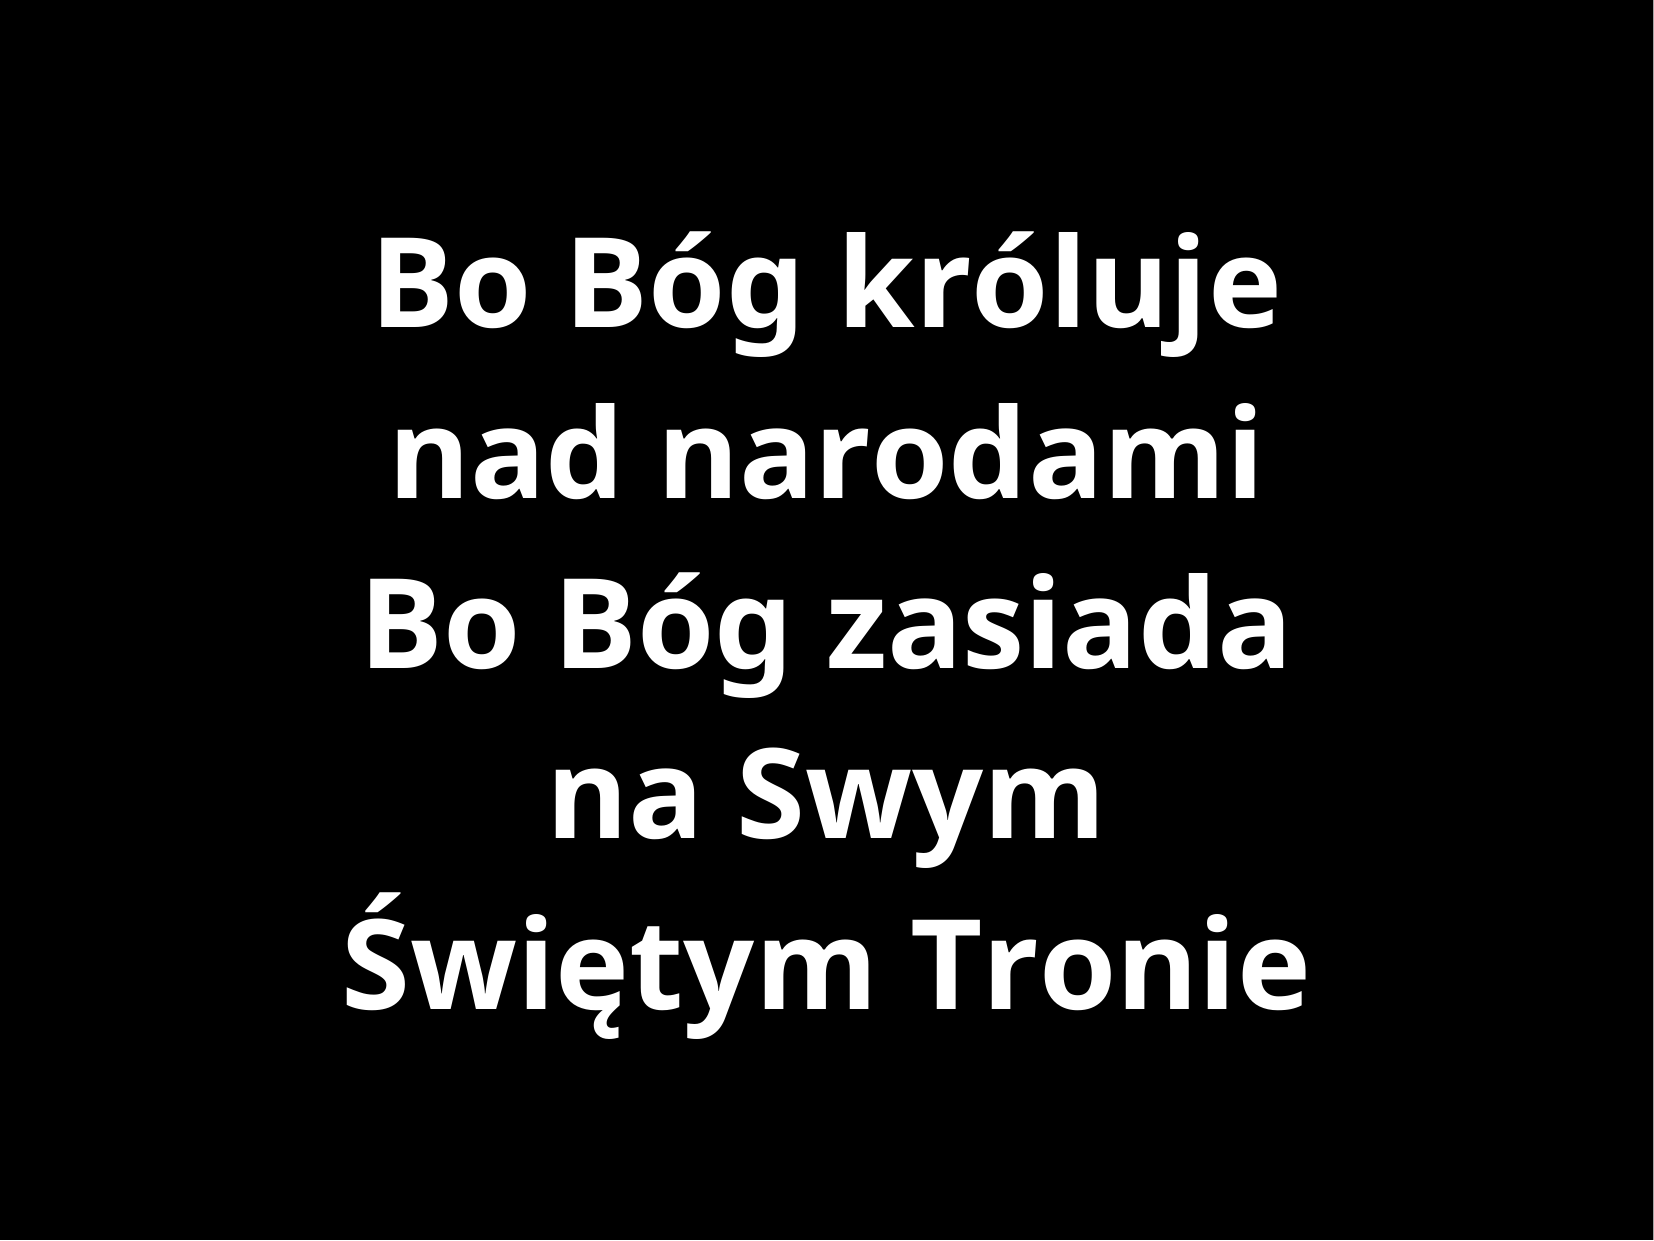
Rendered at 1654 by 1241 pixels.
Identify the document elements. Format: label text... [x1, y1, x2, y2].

title Bo Bóg króluje nad narodami Bo Bóg zasiada na Swym Świętym Tronie [0, 0, 1654, 1241]
